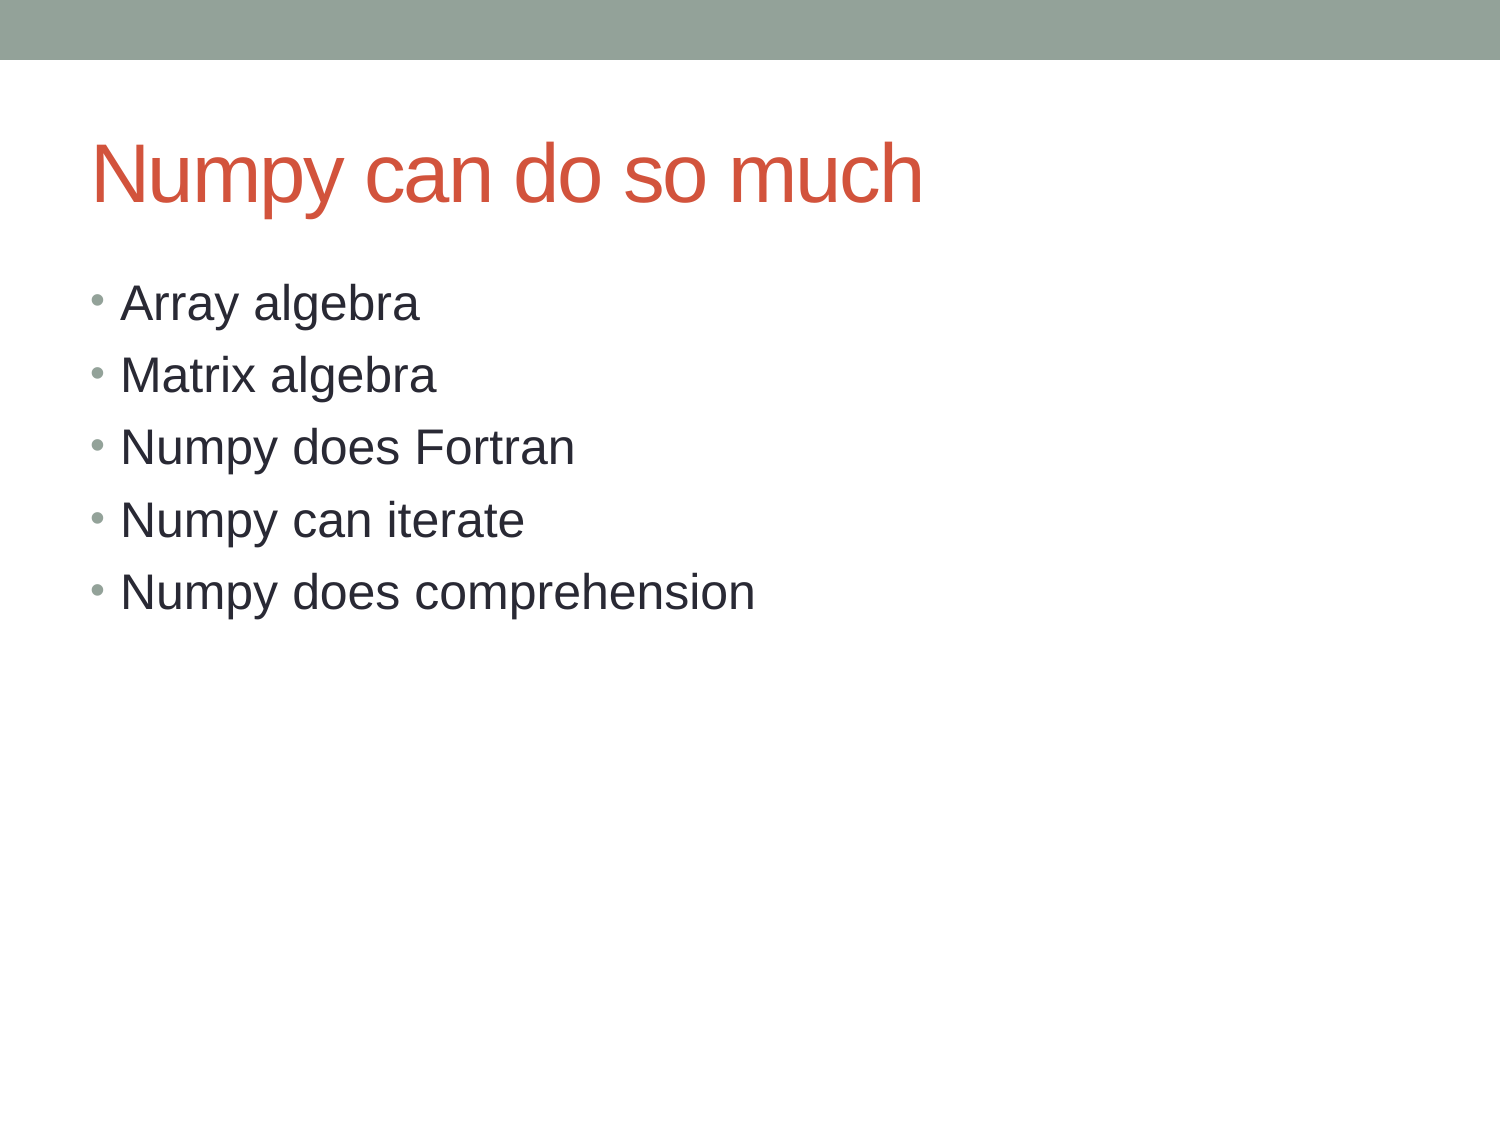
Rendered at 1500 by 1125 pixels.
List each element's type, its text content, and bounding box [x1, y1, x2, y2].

list Array algebra Matrix algebra Numpy does Fortran Numpy can iterate Numpy does comprehension [75, 262, 1426, 1063]
title Numpy can do so much [75, 87, 1426, 251]
